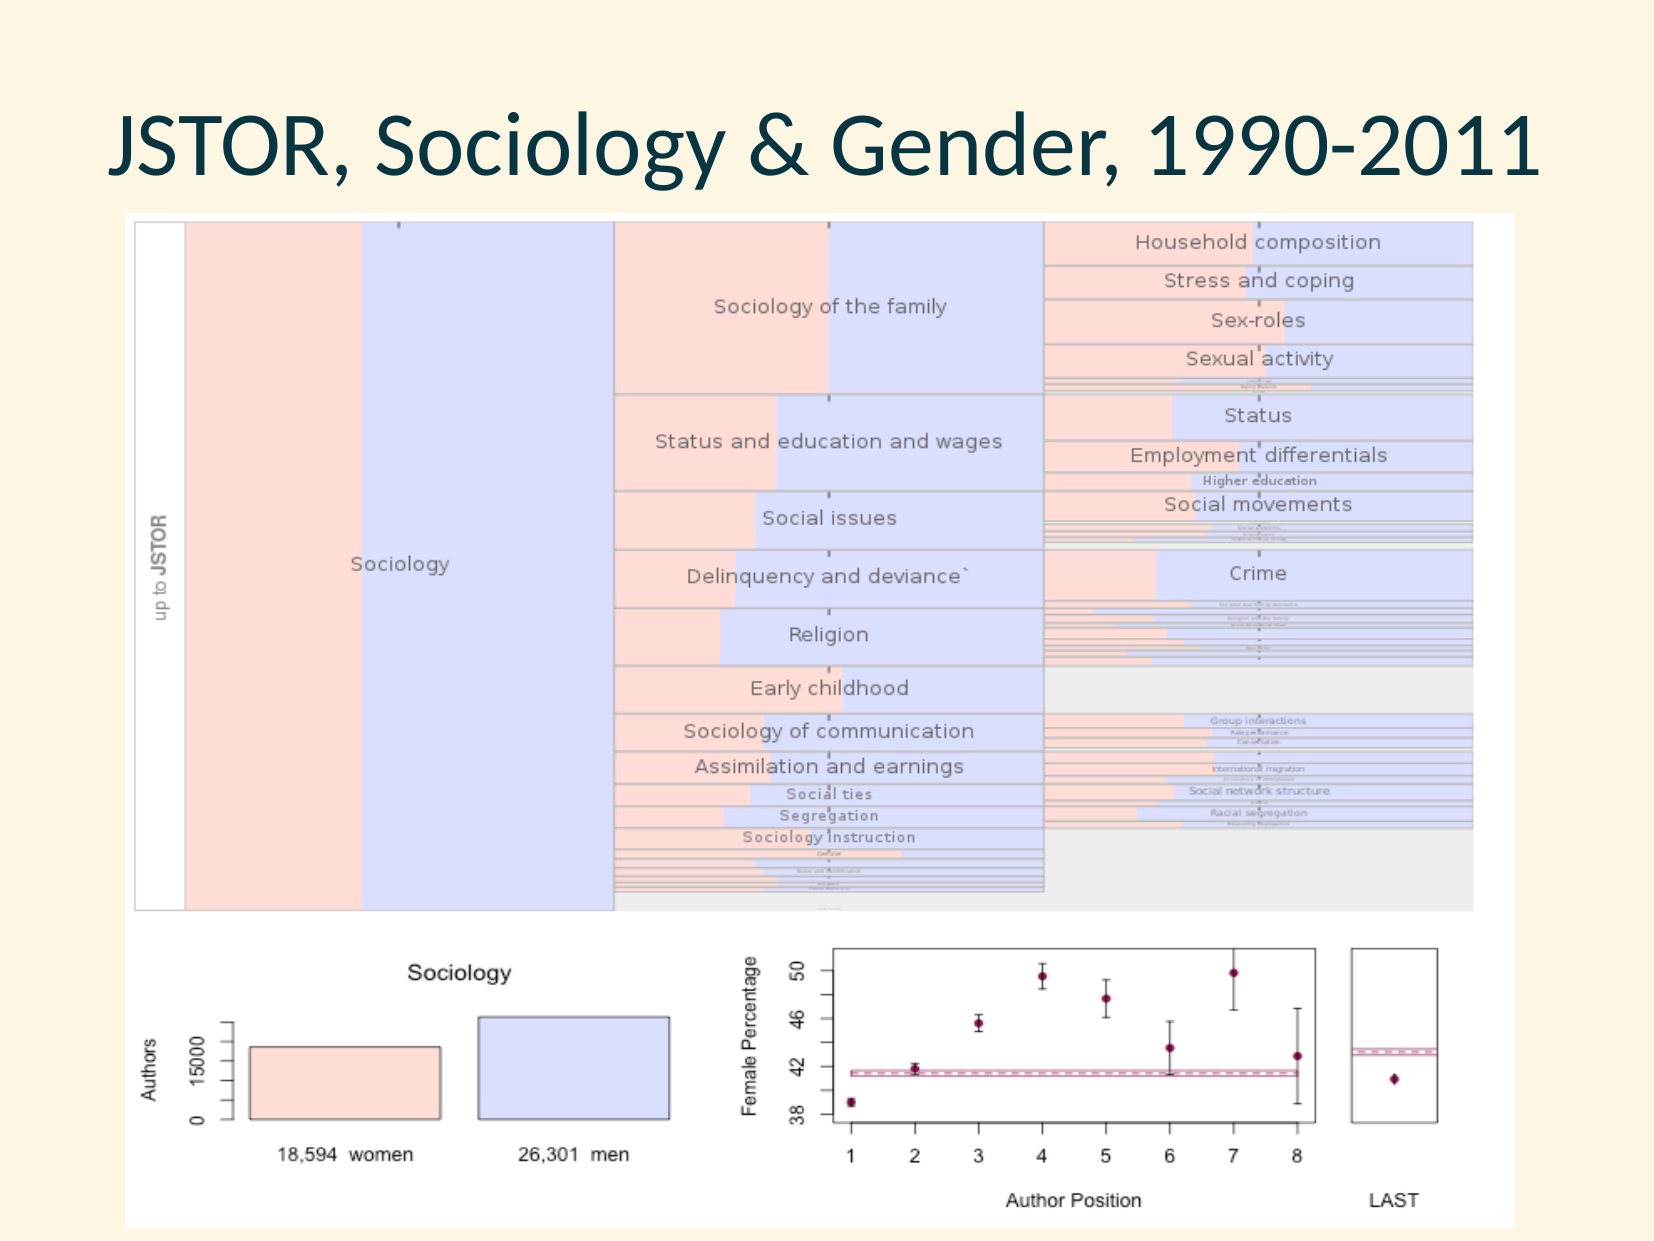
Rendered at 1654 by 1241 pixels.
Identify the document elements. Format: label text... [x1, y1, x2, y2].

title JSTOR, Sociology & Gender, 1990-2011 [82, 49, 1571, 257]
picture [125, 213, 1515, 1228]
